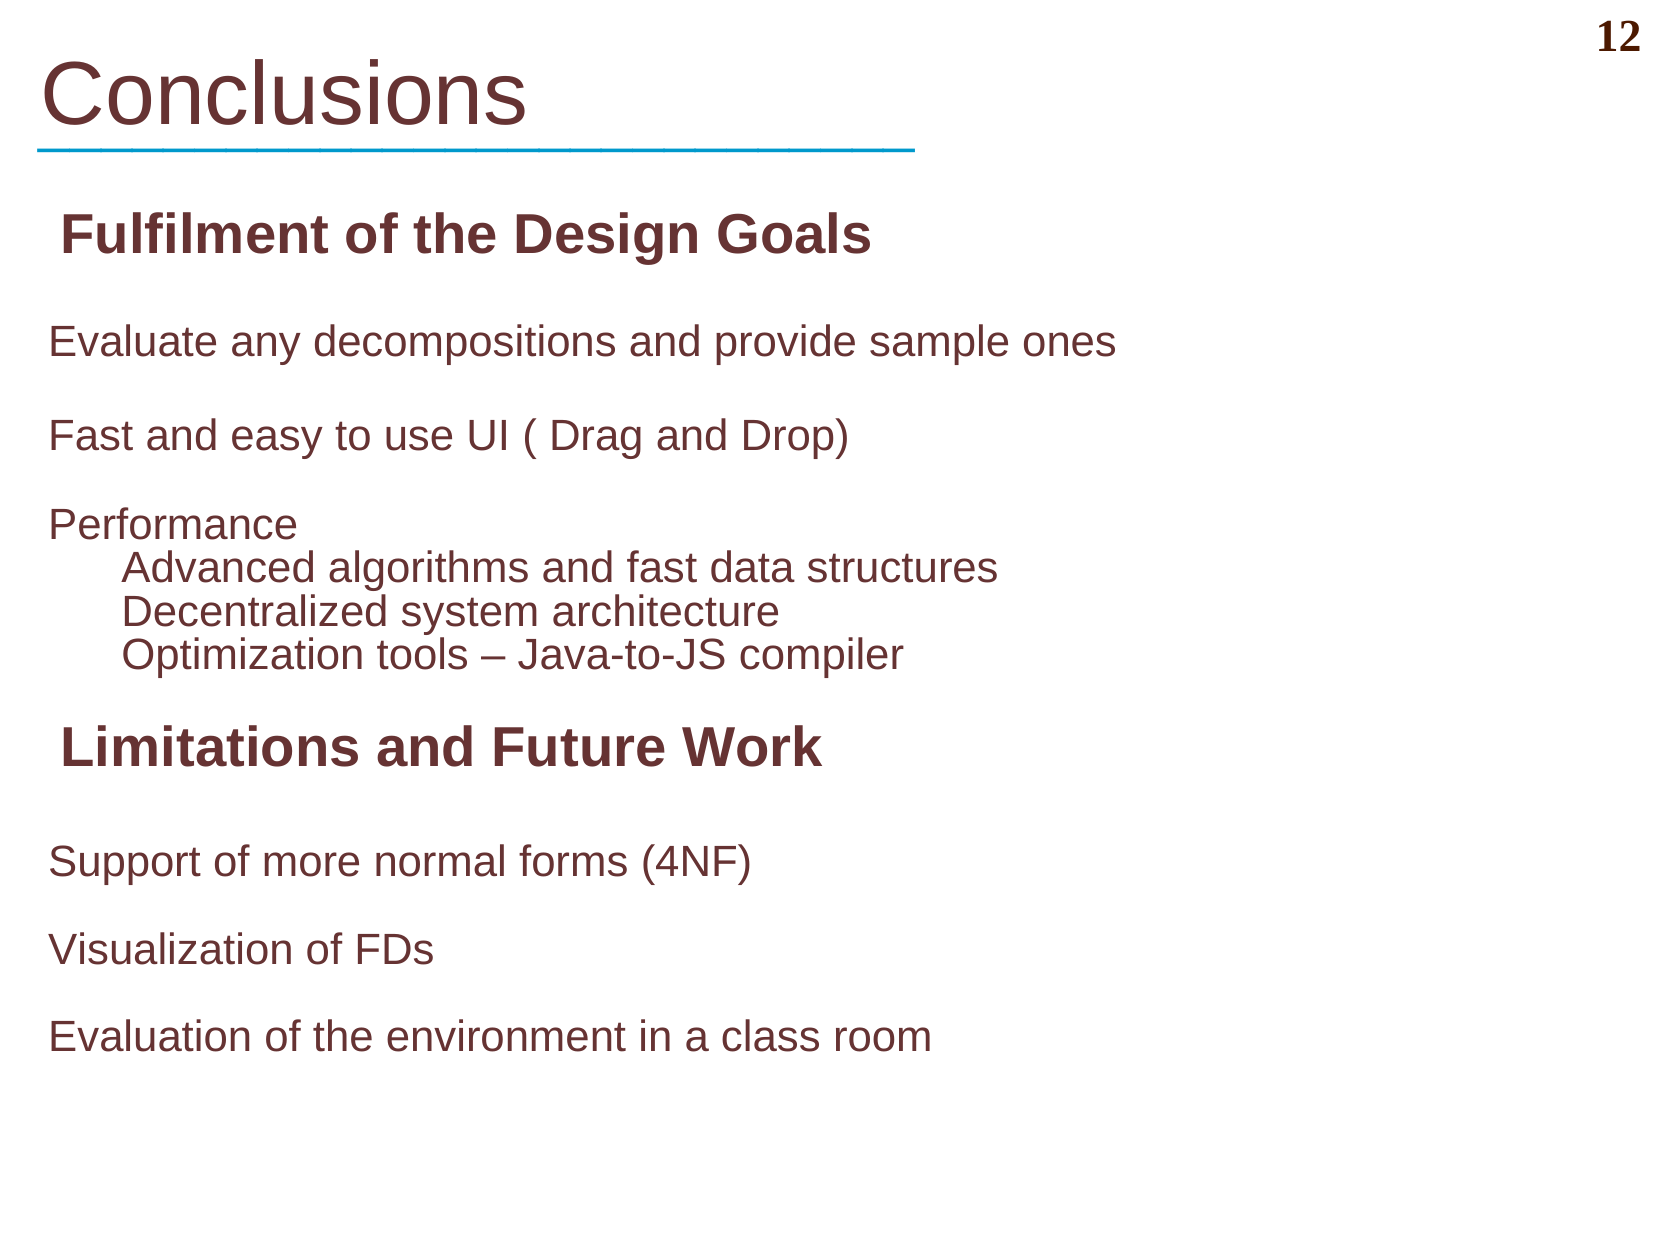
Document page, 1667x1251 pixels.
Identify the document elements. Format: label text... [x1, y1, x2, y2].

title Conclusions [40, 50, 1627, 201]
list Fulfilment of the Design Goals Evaluate any decompositions and provide sample ones Fast and easy to use UI ( Drag and Drop)‏ Performance Advanced algorithms and fast data structures Decentralized system architecture Optimization tools – Java-to-JS compiler Limitations and Future Work Support of more normal forms (4NF)‏ Visualization of FDs Evaluation of the environment in a class room [29, 206, 1654, 1104]
text_box ____________________________ [38, 95, 940, 154]
